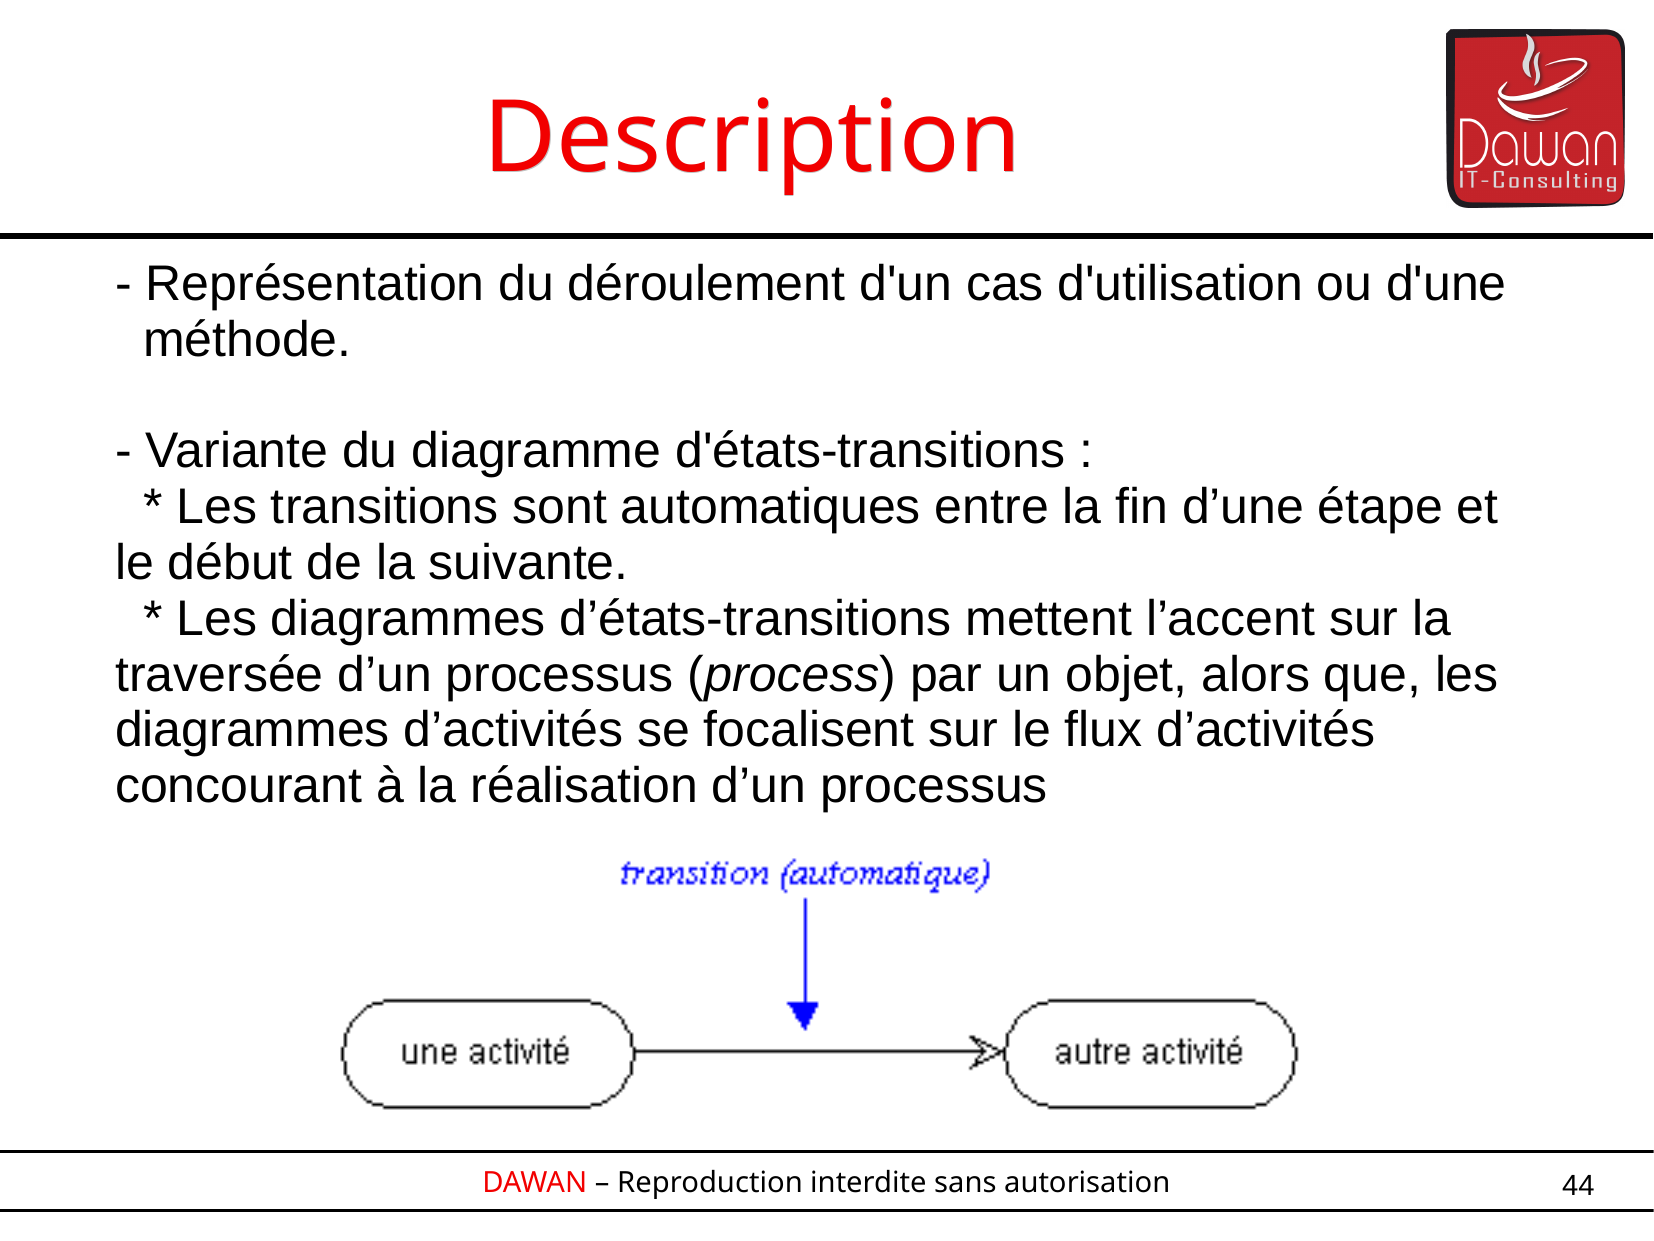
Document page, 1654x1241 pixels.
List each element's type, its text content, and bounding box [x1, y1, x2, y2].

title Description [59, 29, 1447, 237]
picture [328, 843, 1321, 1149]
picture [1447, 29, 1625, 208]
text_box - Représentation du déroulement d'un cas d'utilisation ou d'une méthode. - Variante du diagramme d'états-transitions : * Les transitions sont automatiques entre la fin d’une étape et le début de la suivante. * Les diagrammes d’états-transitions mettent l’accent sur la traversée d’un processus (process) par un objet, alors que, les diagrammes d’activités se focalisent sur le flux d’activités concourant à la réalisation d’un processus [100, 248, 1548, 821]
